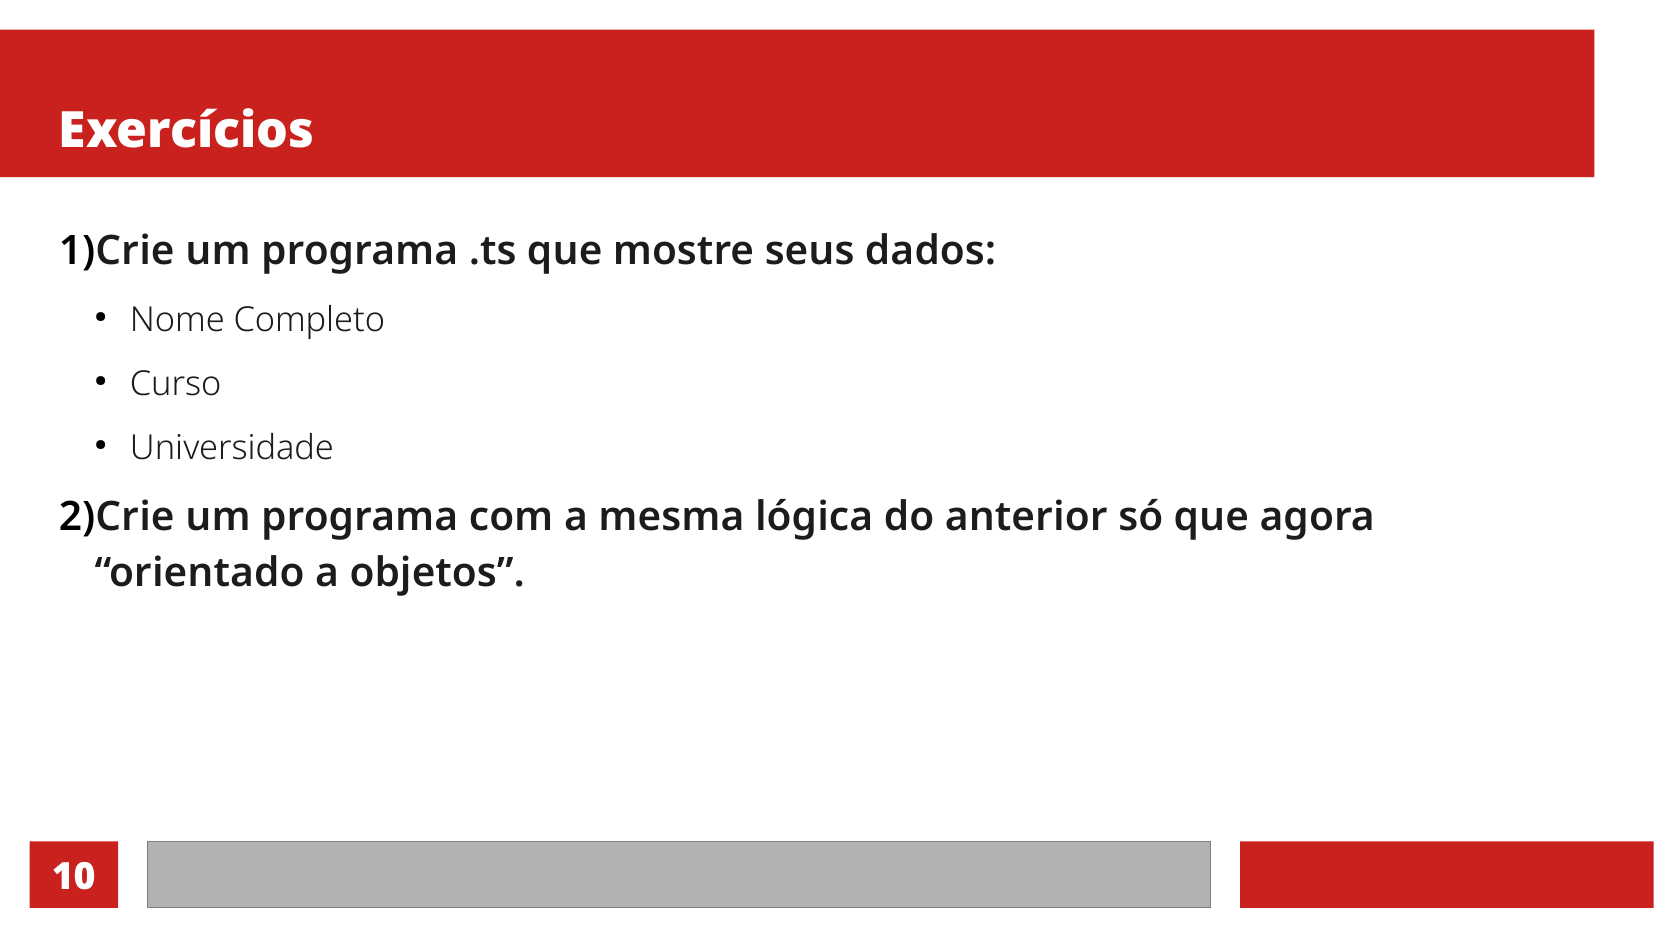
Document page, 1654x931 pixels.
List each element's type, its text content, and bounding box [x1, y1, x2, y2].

list Crie um programa .ts que mostre seus dados: Nome Completo Curso Universidade Crie um programa com a mesma lógica do anterior só que agora “orientado a objetos”. [59, 221, 1565, 798]
title Exercícios [59, 44, 1595, 163]
